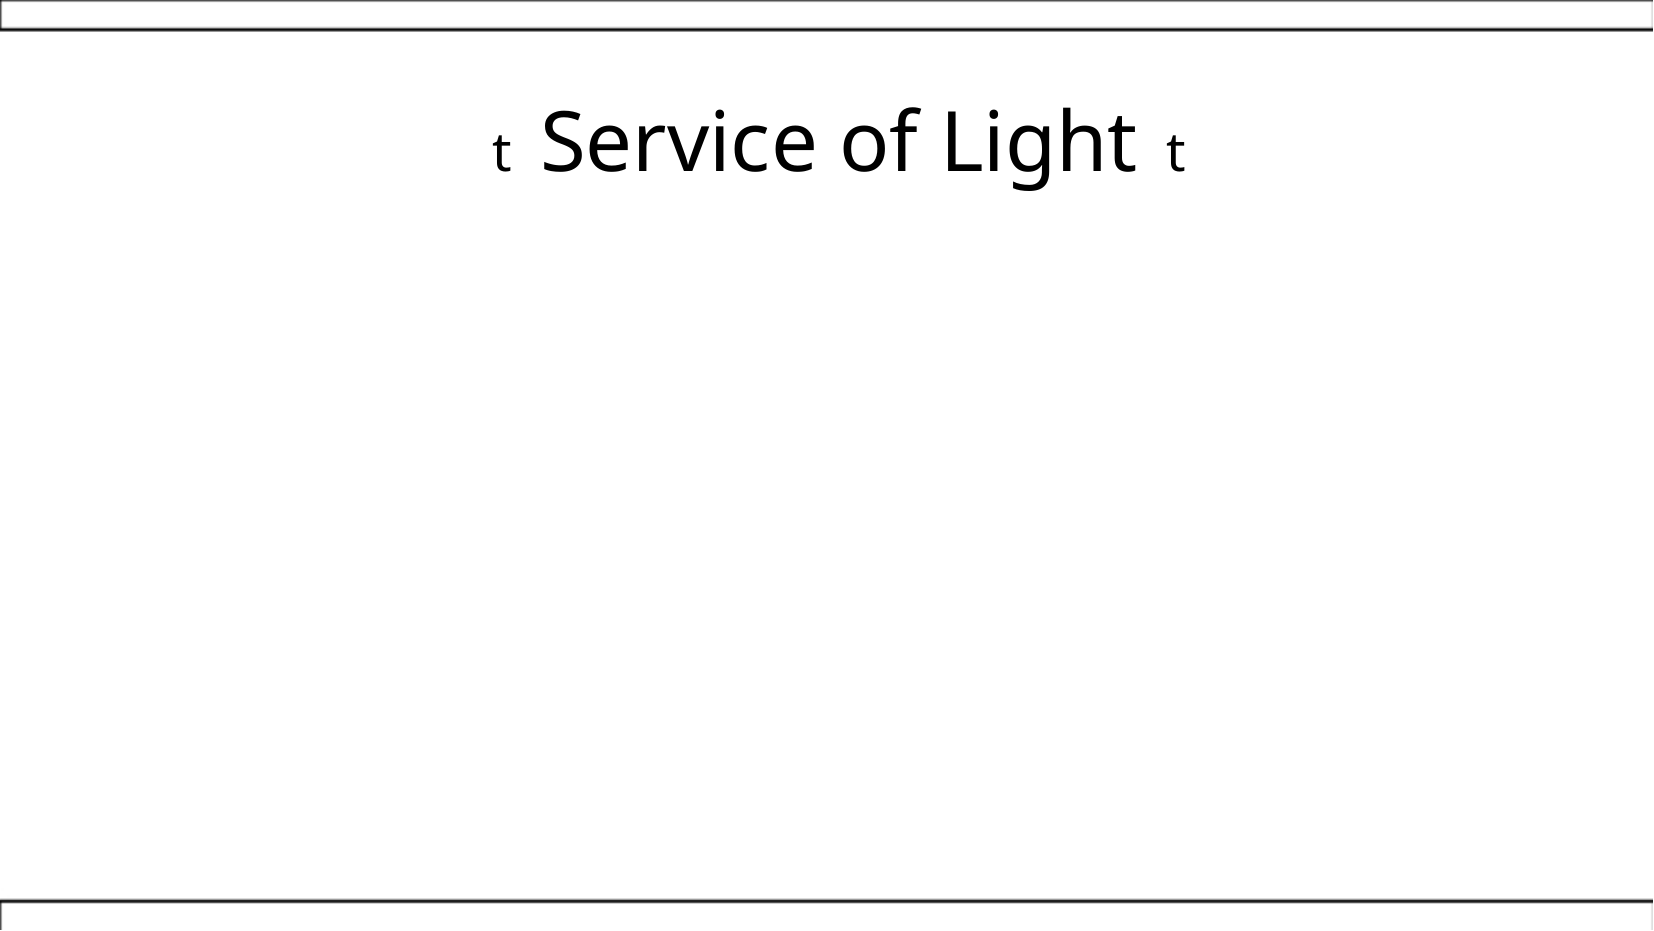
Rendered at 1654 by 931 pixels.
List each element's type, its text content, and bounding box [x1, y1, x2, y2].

text_box t Service of Light t [105, 75, 1561, 196]
picture [0, 0, 1653, 930]
